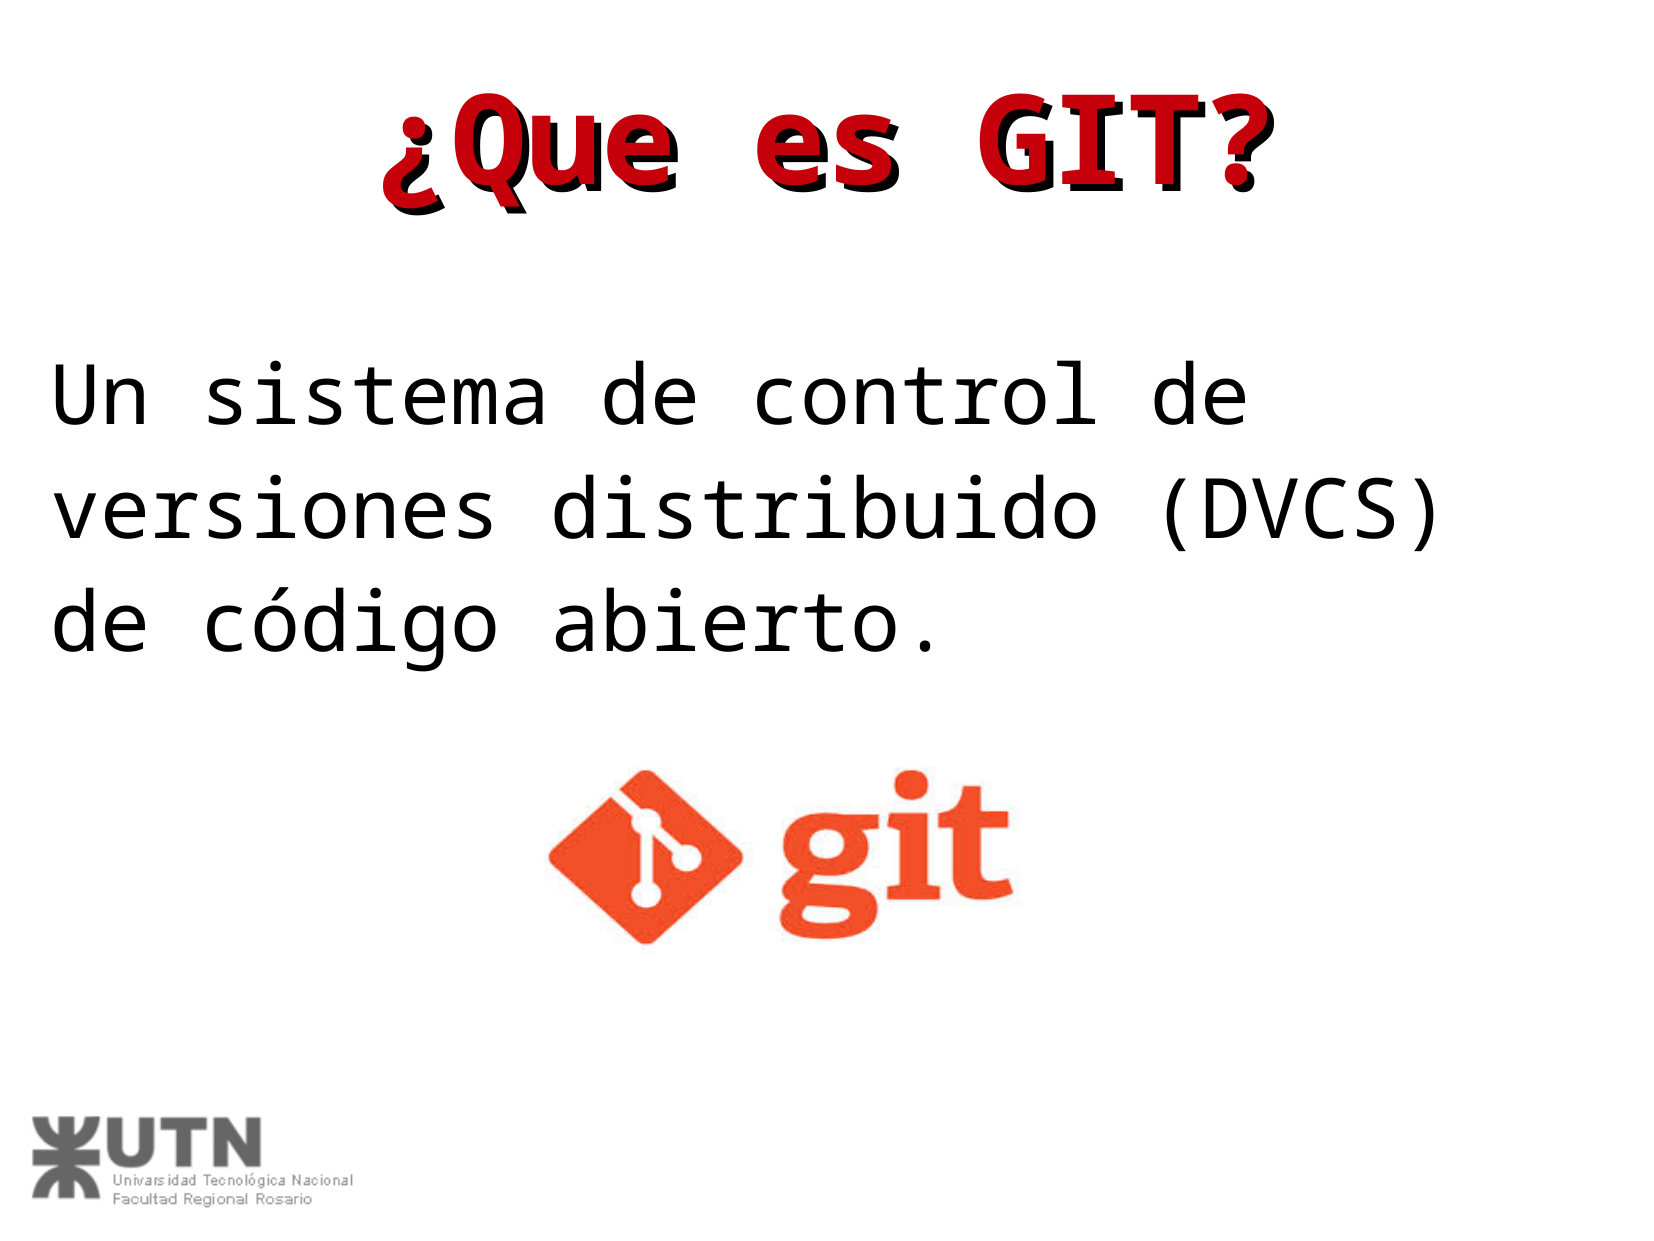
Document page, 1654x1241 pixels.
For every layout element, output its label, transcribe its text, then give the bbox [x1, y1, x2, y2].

picture [23, 1104, 362, 1217]
title ¿Que es GIT? [0, 0, 1654, 272]
text_box Un sistema de control de versiones distribuido (DVCS) de código abierto. [35, 328, 1489, 594]
picture [460, 755, 1134, 961]
